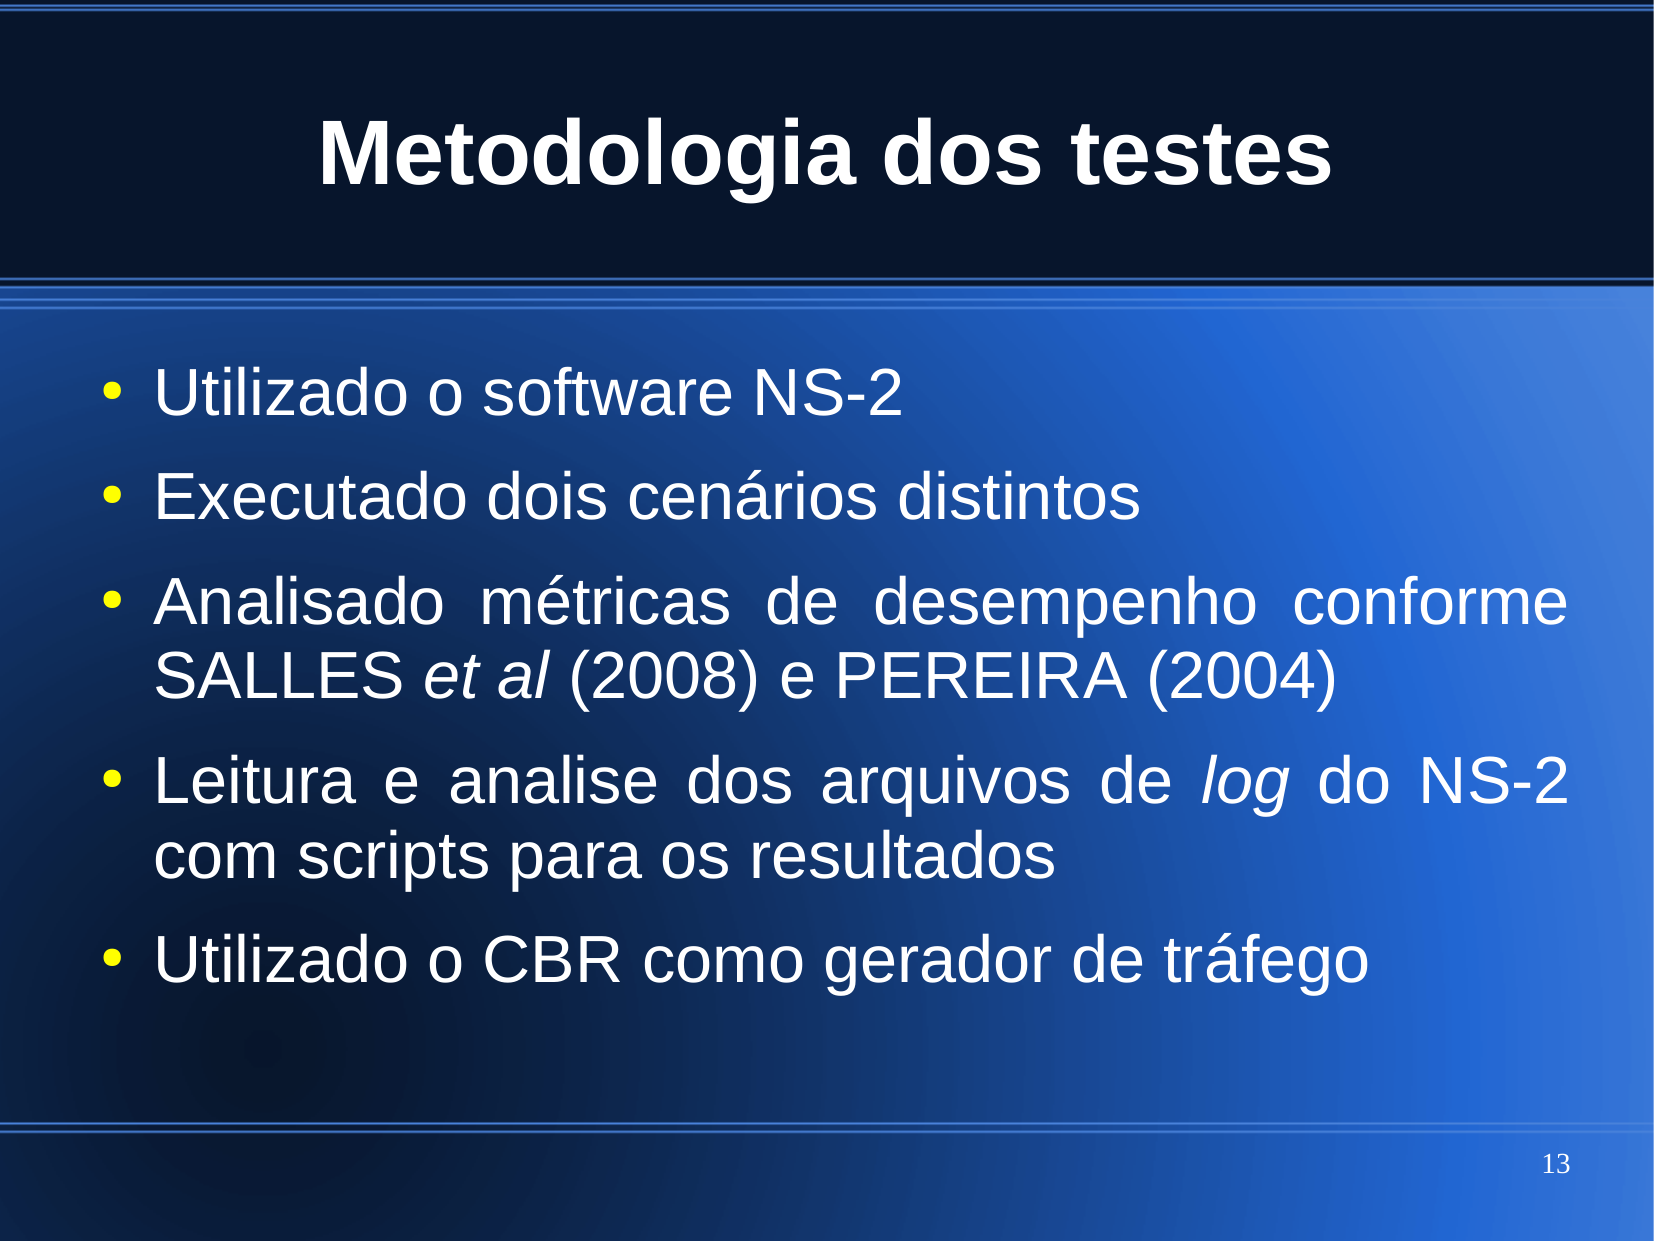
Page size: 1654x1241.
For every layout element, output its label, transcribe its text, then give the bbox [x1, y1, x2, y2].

list Utilizado o software NS-2 Executado dois cenários distintos Analisado métricas de desempenho conforme SALLES et al (2008) e PEREIRA (2004) Leitura e analise dos arquivos de log do NS-2 com scripts para os resultados Utilizado o CBR como gerador de tráfego [82, 355, 1571, 1075]
title Metodologia dos testes [82, 49, 1571, 257]
picture [0, 0, 1654, 1241]
